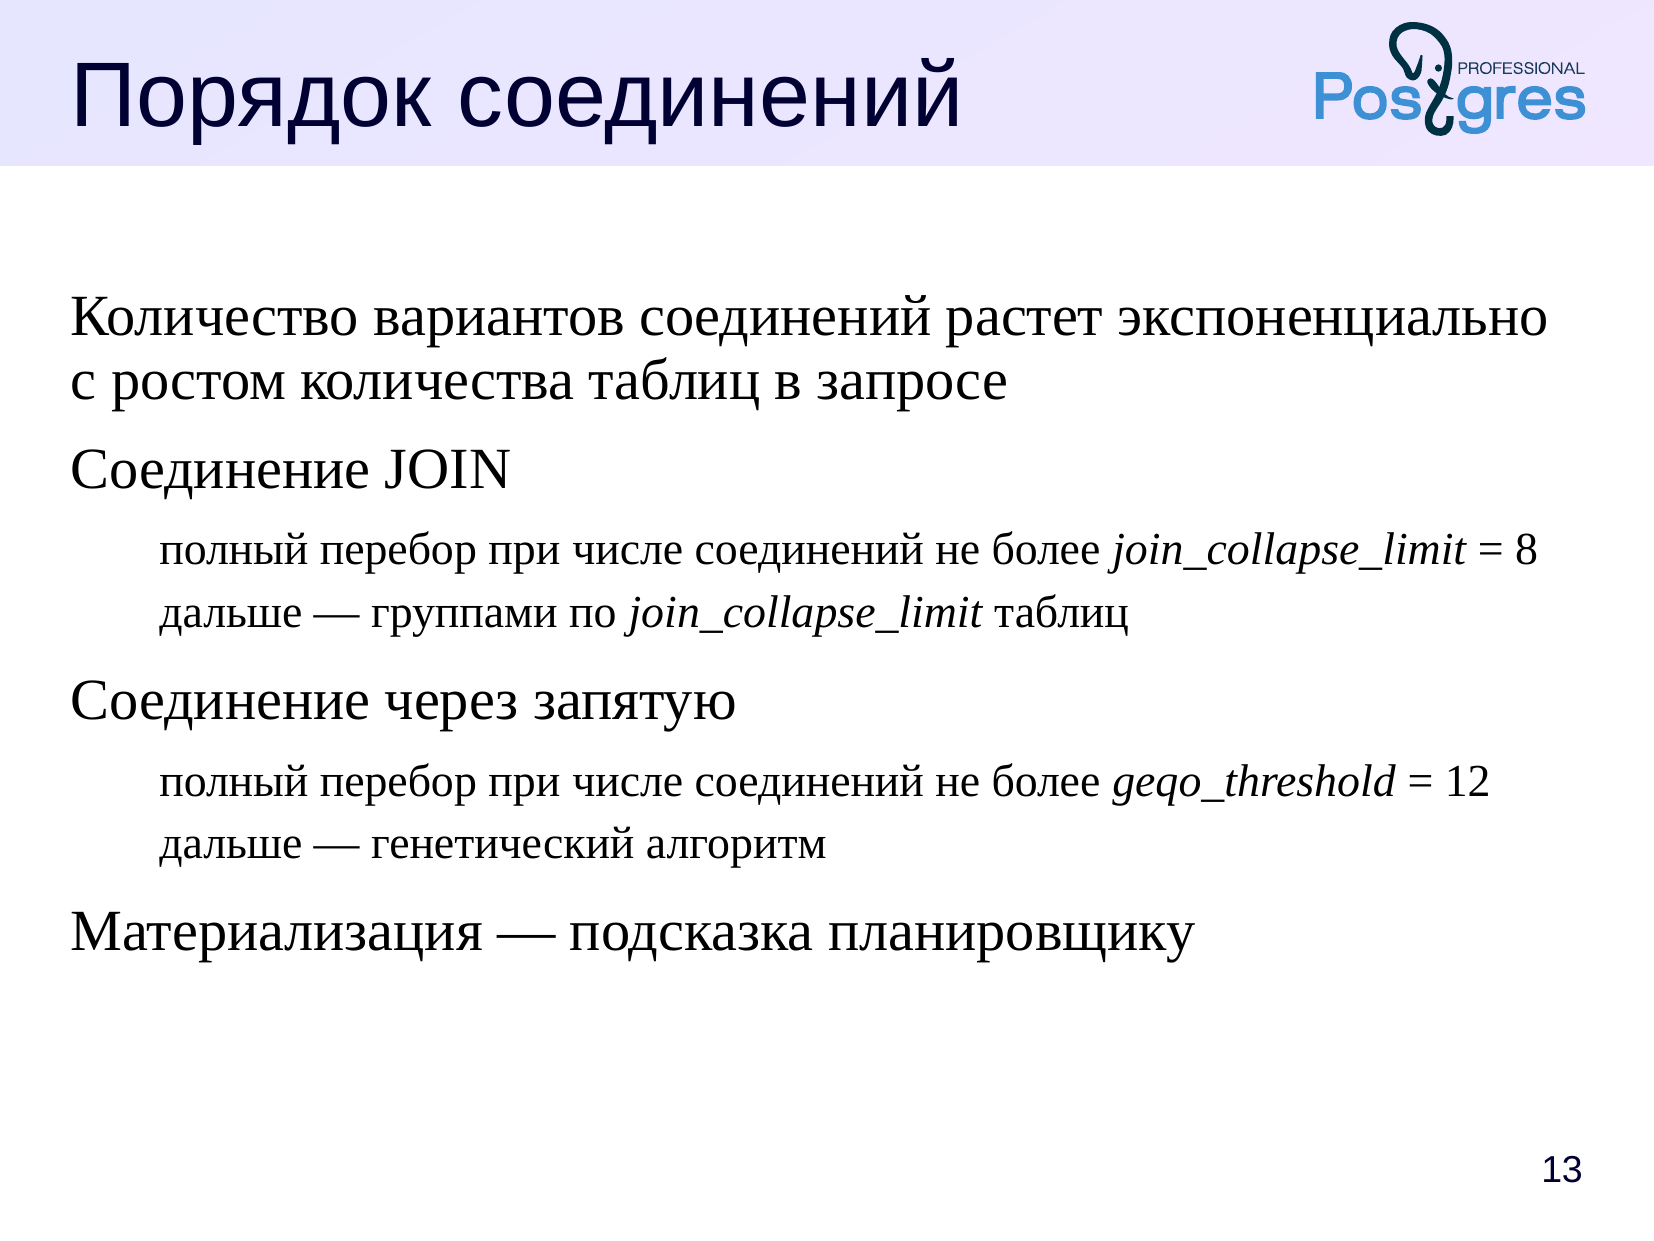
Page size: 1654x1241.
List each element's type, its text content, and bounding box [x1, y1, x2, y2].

list Количество вариантов соединений растет экспоненциально с ростом количества таблиц в запросе Соединение JOIN полный перебор при числе соединений не более join_collapse_limit = 8 дальше — группами по join_collapse_limit таблиц Соединение через запятую полный перебор при числе соединений не более geqo_threshold = 12 дальше — генетический алгоритм Материализация — подсказка планировщику [70, 283, 1583, 1141]
title Порядок соединений [70, 43, 1241, 147]
